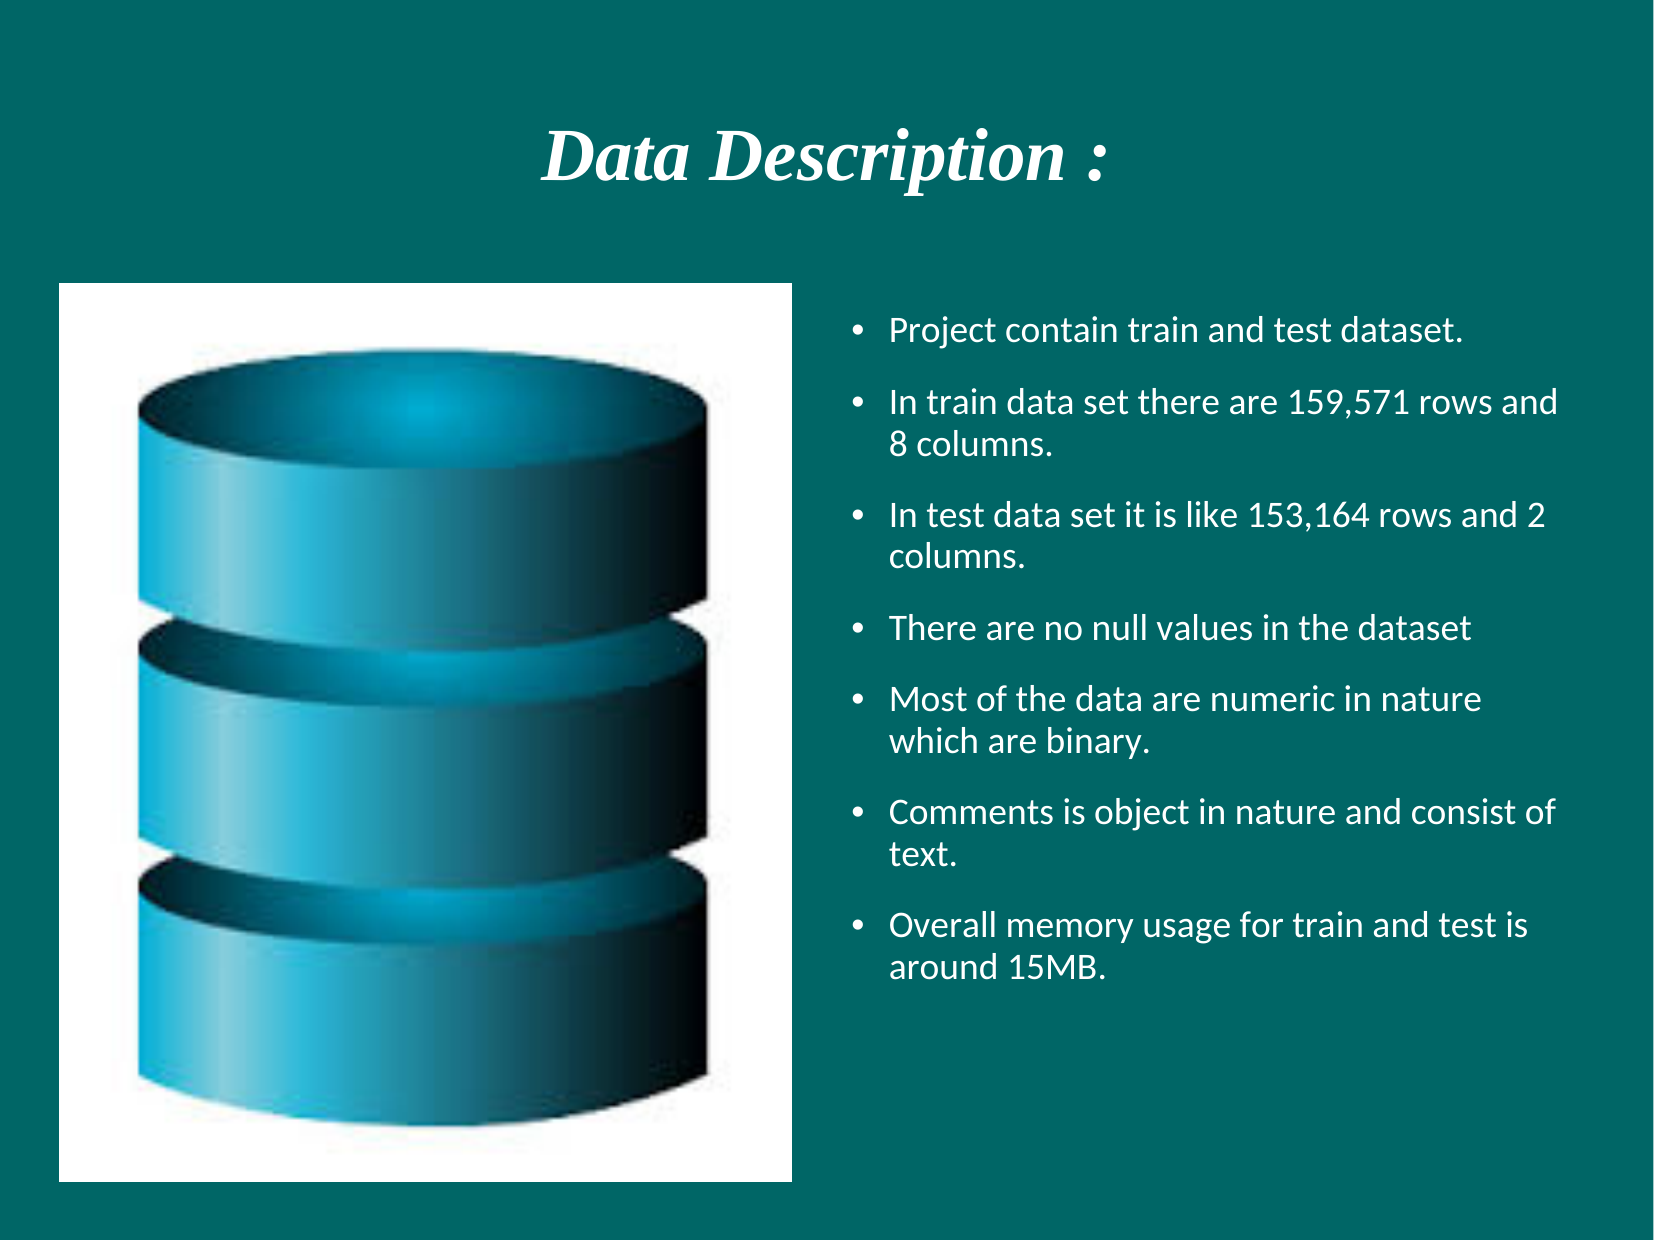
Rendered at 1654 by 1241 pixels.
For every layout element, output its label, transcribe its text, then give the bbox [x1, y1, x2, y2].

title Data Description : [82, 49, 1571, 257]
picture [59, 283, 792, 1182]
list • Project contain train and test dataset. • In train data set there are 159,571 rows and 8 columns. • In test data set it is like 153,164 rows and 2 columns. • There are no null values in the dataset • Most of the data are numeric in nature which are binary. • Comments is object in nature and consist of text. • Overall memory usage for train and test is around 15MB. [851, 306, 1578, 1170]
